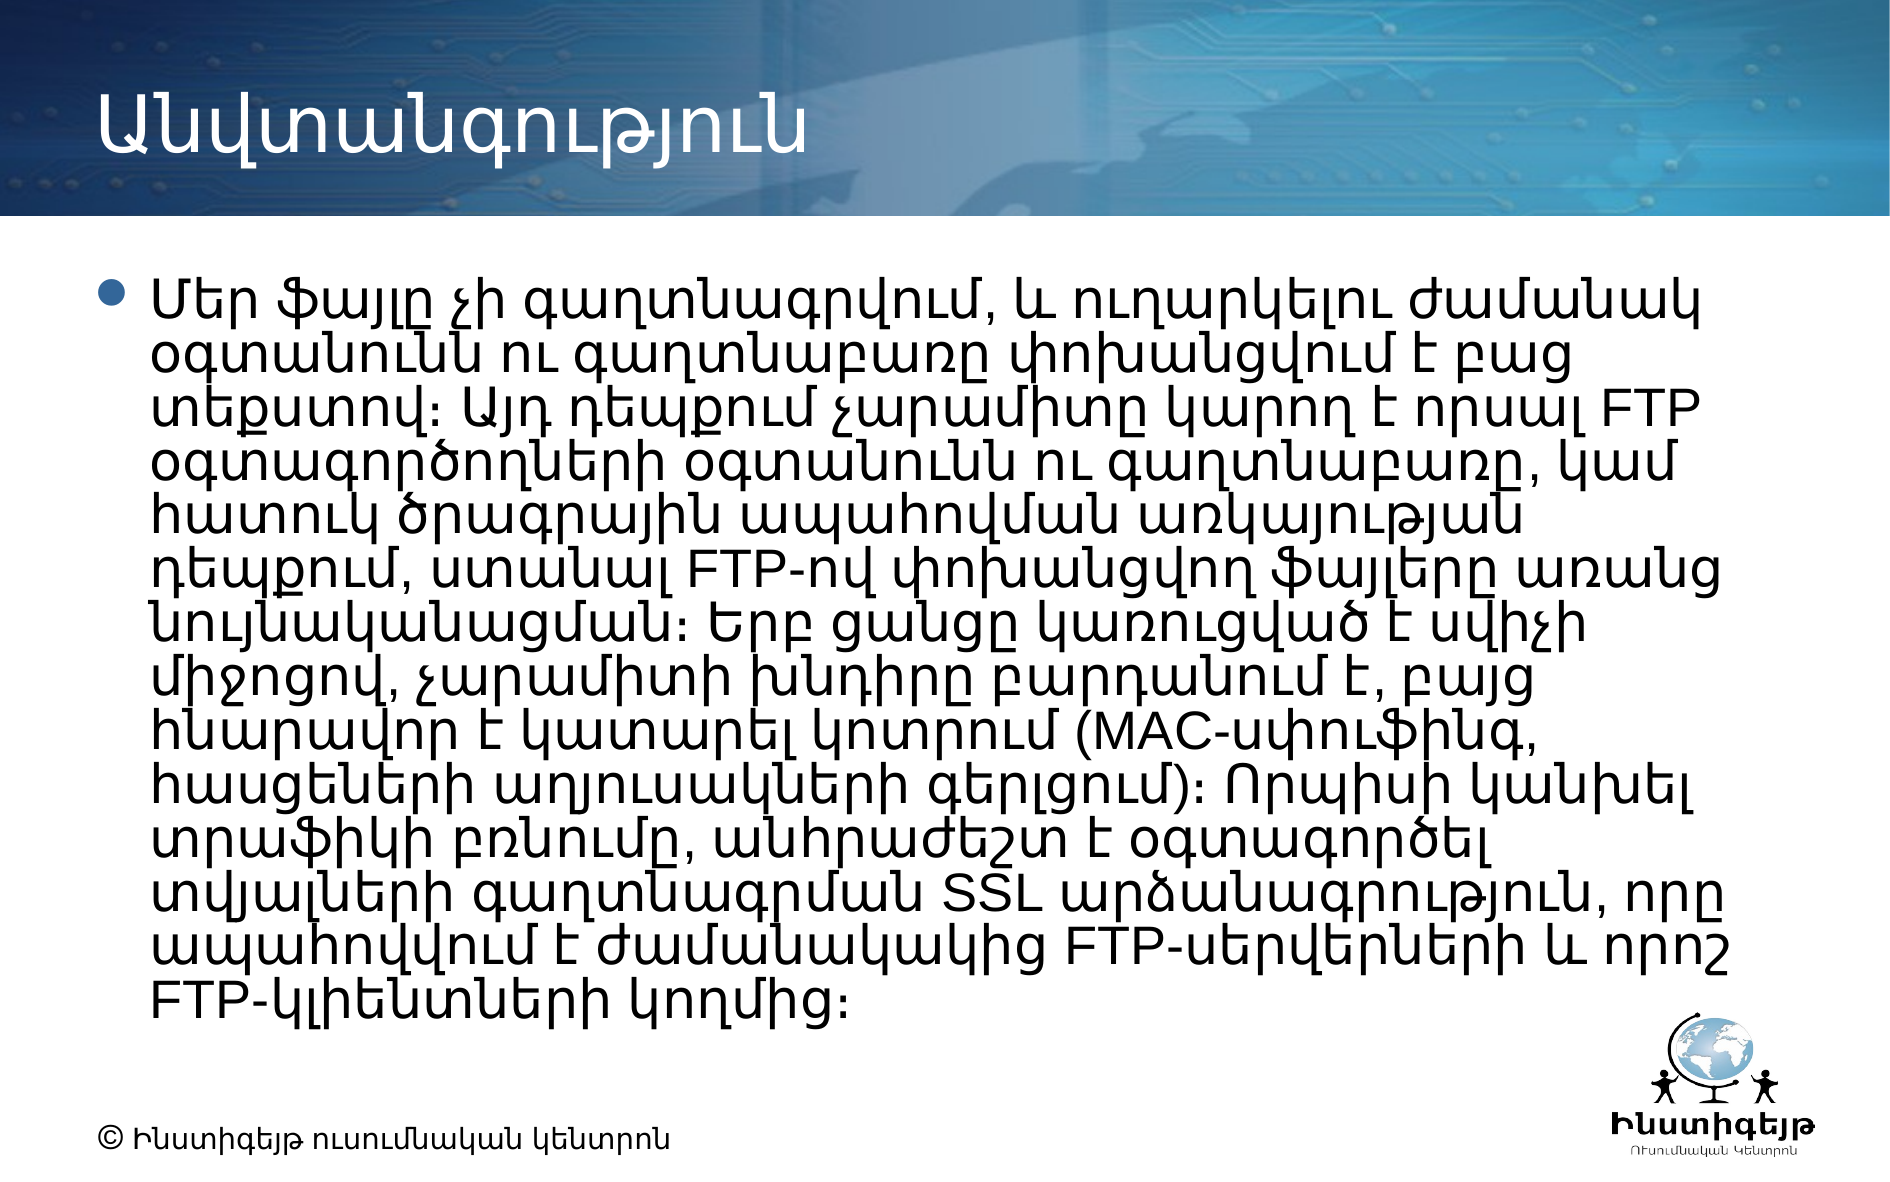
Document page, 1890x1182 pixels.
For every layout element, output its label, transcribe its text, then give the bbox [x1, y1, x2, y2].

list Մեր ֆայլը չի գաղտնագրվում, և ուղարկելու ժամանակ օգտանունն ու գաղտնաբառը փոխանցվում է բաց տեքստով։ Այդ դեպքում չարամիտը կարող է որսալ FTP օգտագործողների օգտանունն ու գաղտնաբառը, կամ հատուկ ծրագրային ապահովման առկայության դեպքում, ստանալ FTP-ով փոխանցվող ֆայլերը առանց նույնականացման։ Երբ ցանցը կառուցված է սվիչի միջոցով, չարամիտի խնդիրը բարդանում է, բայց հնարավոր է կատարել կոտրում (MAC-սփուֆինգ, հասցեների աղյուսակների գերլցում)։ Որպիսի կանխել տրաֆիկի բռնումը, անհրաժեշտ է օգտագործել տվյալների գաղտնագրման SSL արձանագրություն, որը ապահովվում է ժամանակակից FTP-սերվերների և որոշ FTP-կլիենտների կողմից։ [94, 275, 1794, 306]
title Անվտանգություն [94, 47, 1793, 51]
picture [0, 0, 1890, 216]
picture [1612, 1012, 1815, 1157]
